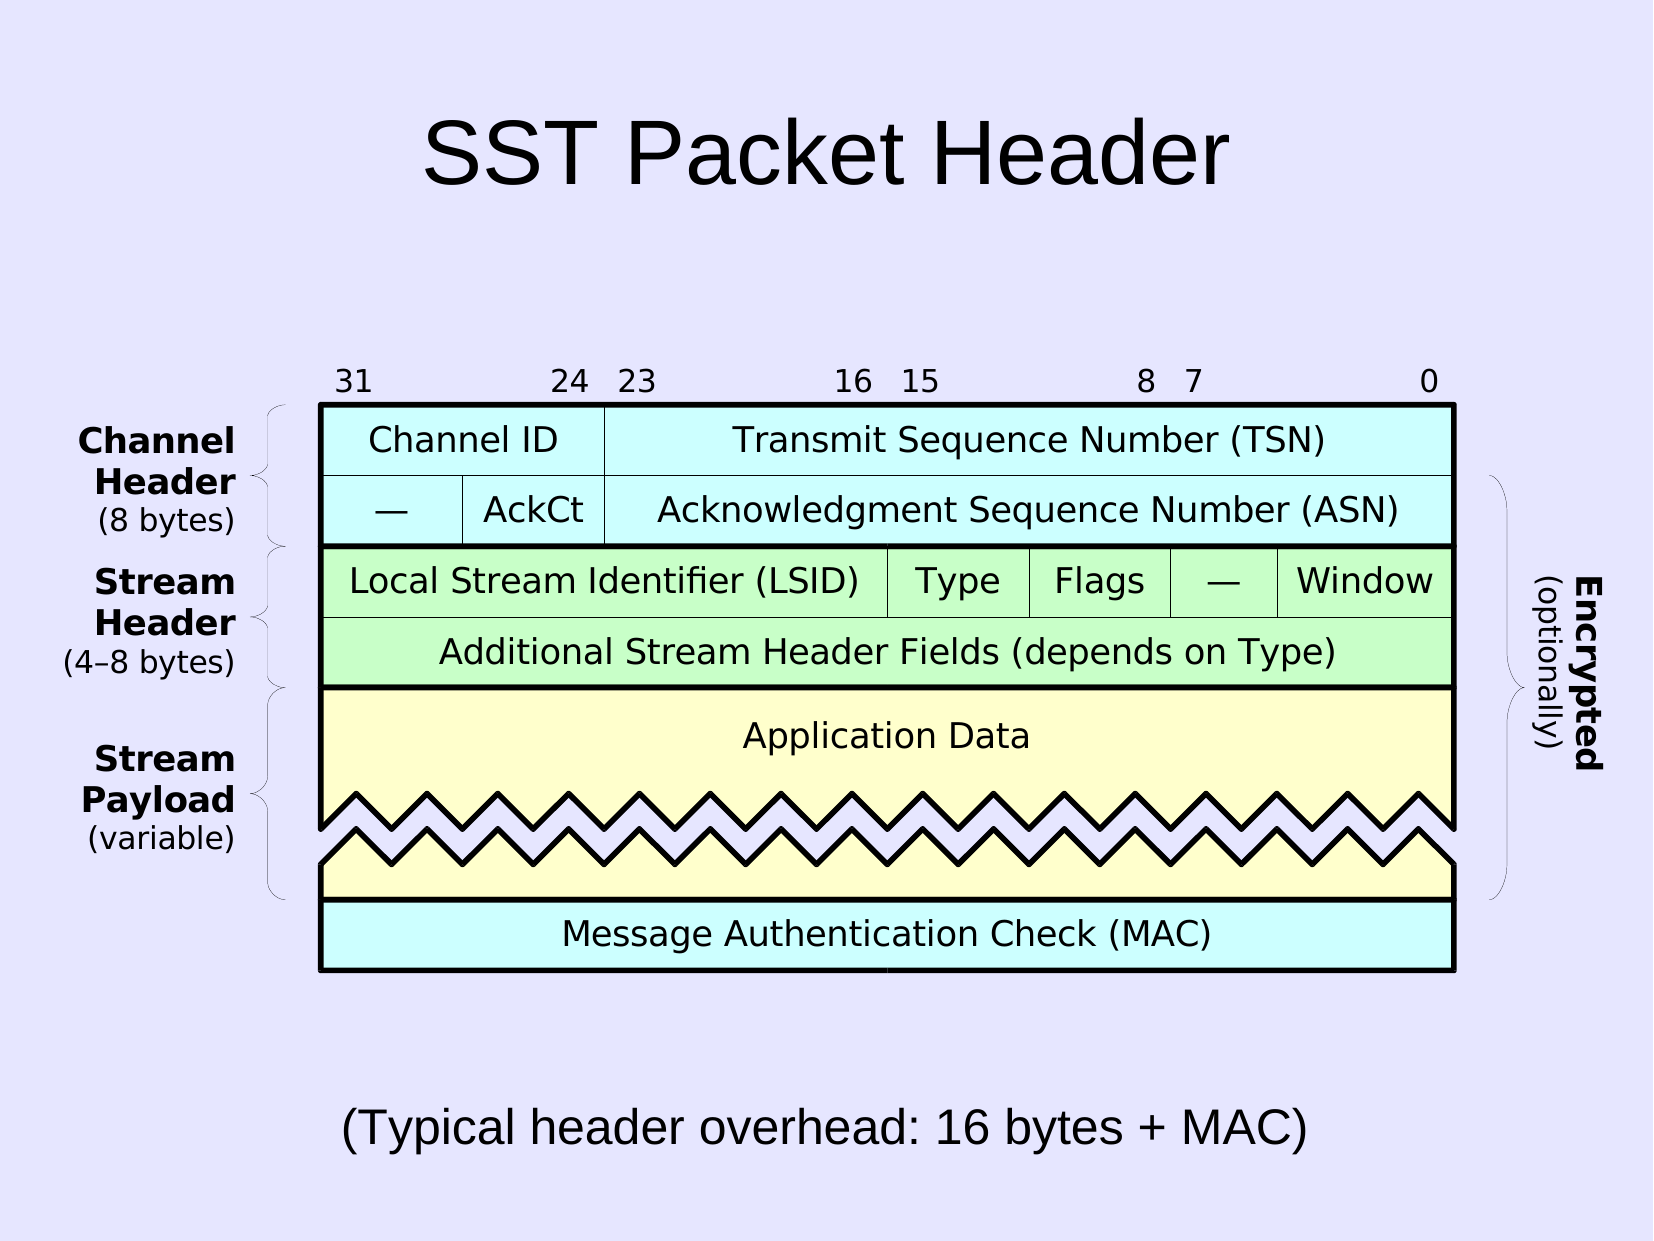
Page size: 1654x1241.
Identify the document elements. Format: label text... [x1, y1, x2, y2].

title SST Packet Header [82, 49, 1571, 257]
picture [37, 355, 1618, 976]
text_box (Typical header overhead: 16 bytes + MAC) [75, 1092, 1576, 1163]
